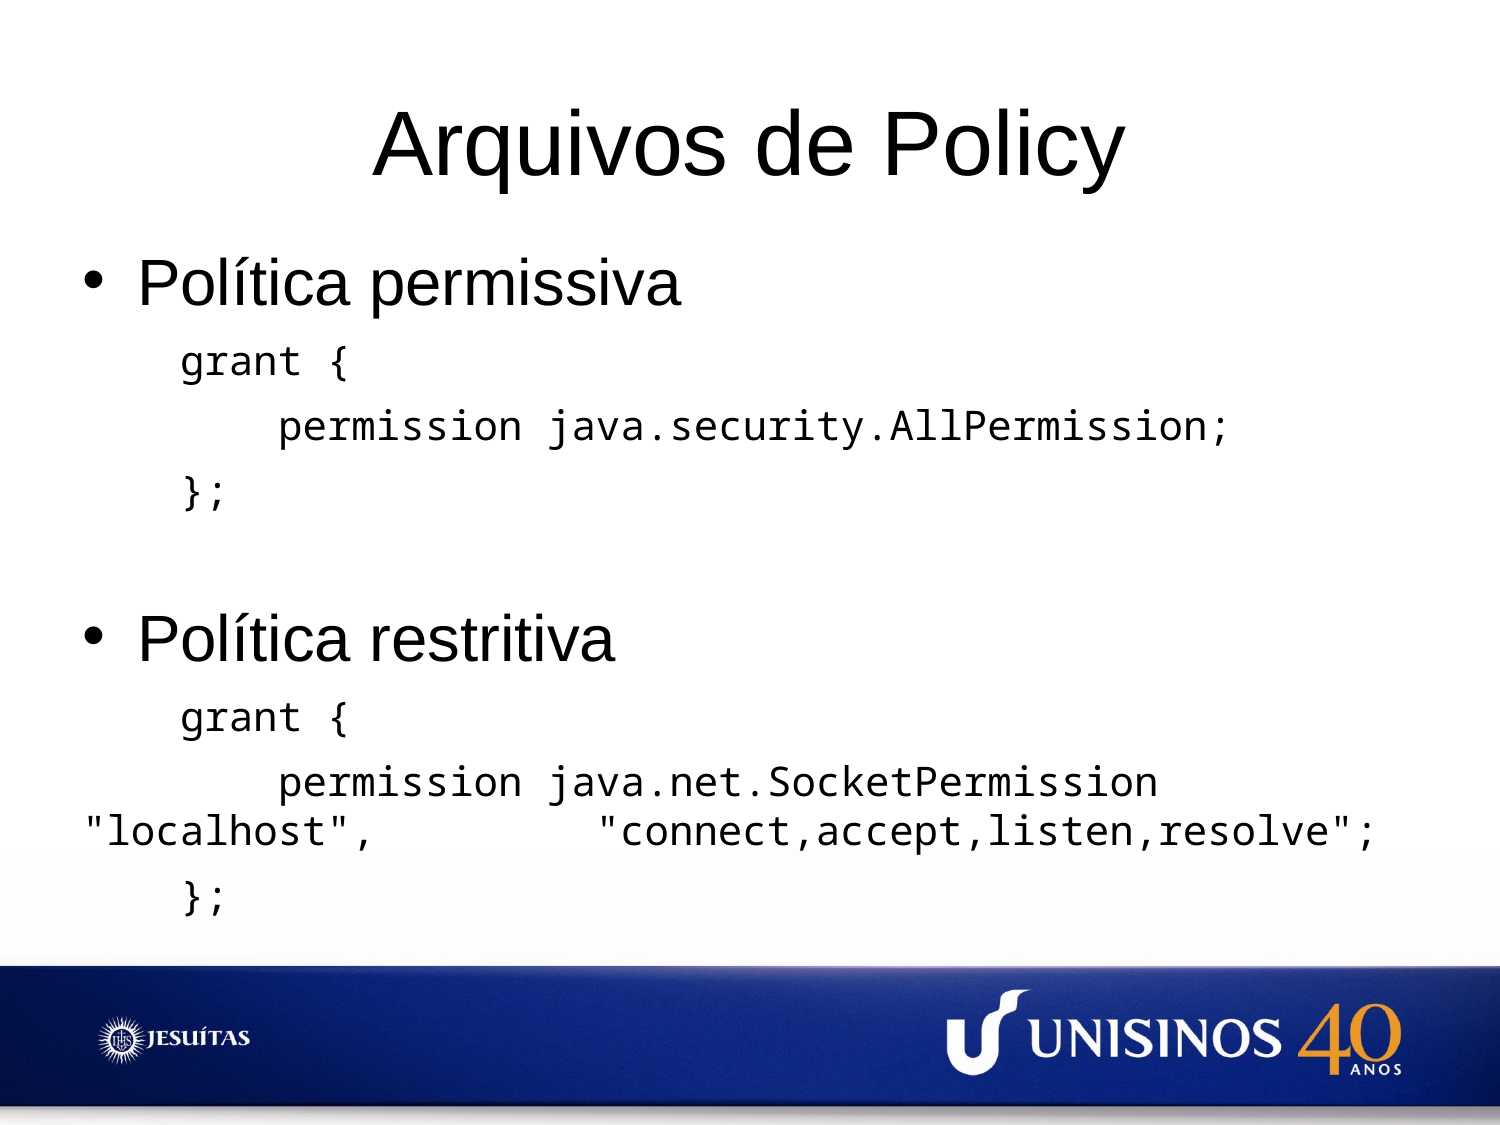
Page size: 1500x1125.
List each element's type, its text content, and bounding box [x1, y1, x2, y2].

list Política permissiva grant { permission java.security.AllPermission; }; Política restritiva grant { permission java.net.SocketPermission "localhost", "connect,accept,listen,resolve"; }; [67, 231, 1418, 975]
title Arquivos de Policy [75, 45, 1426, 233]
picture [0, 848, 1500, 1125]
